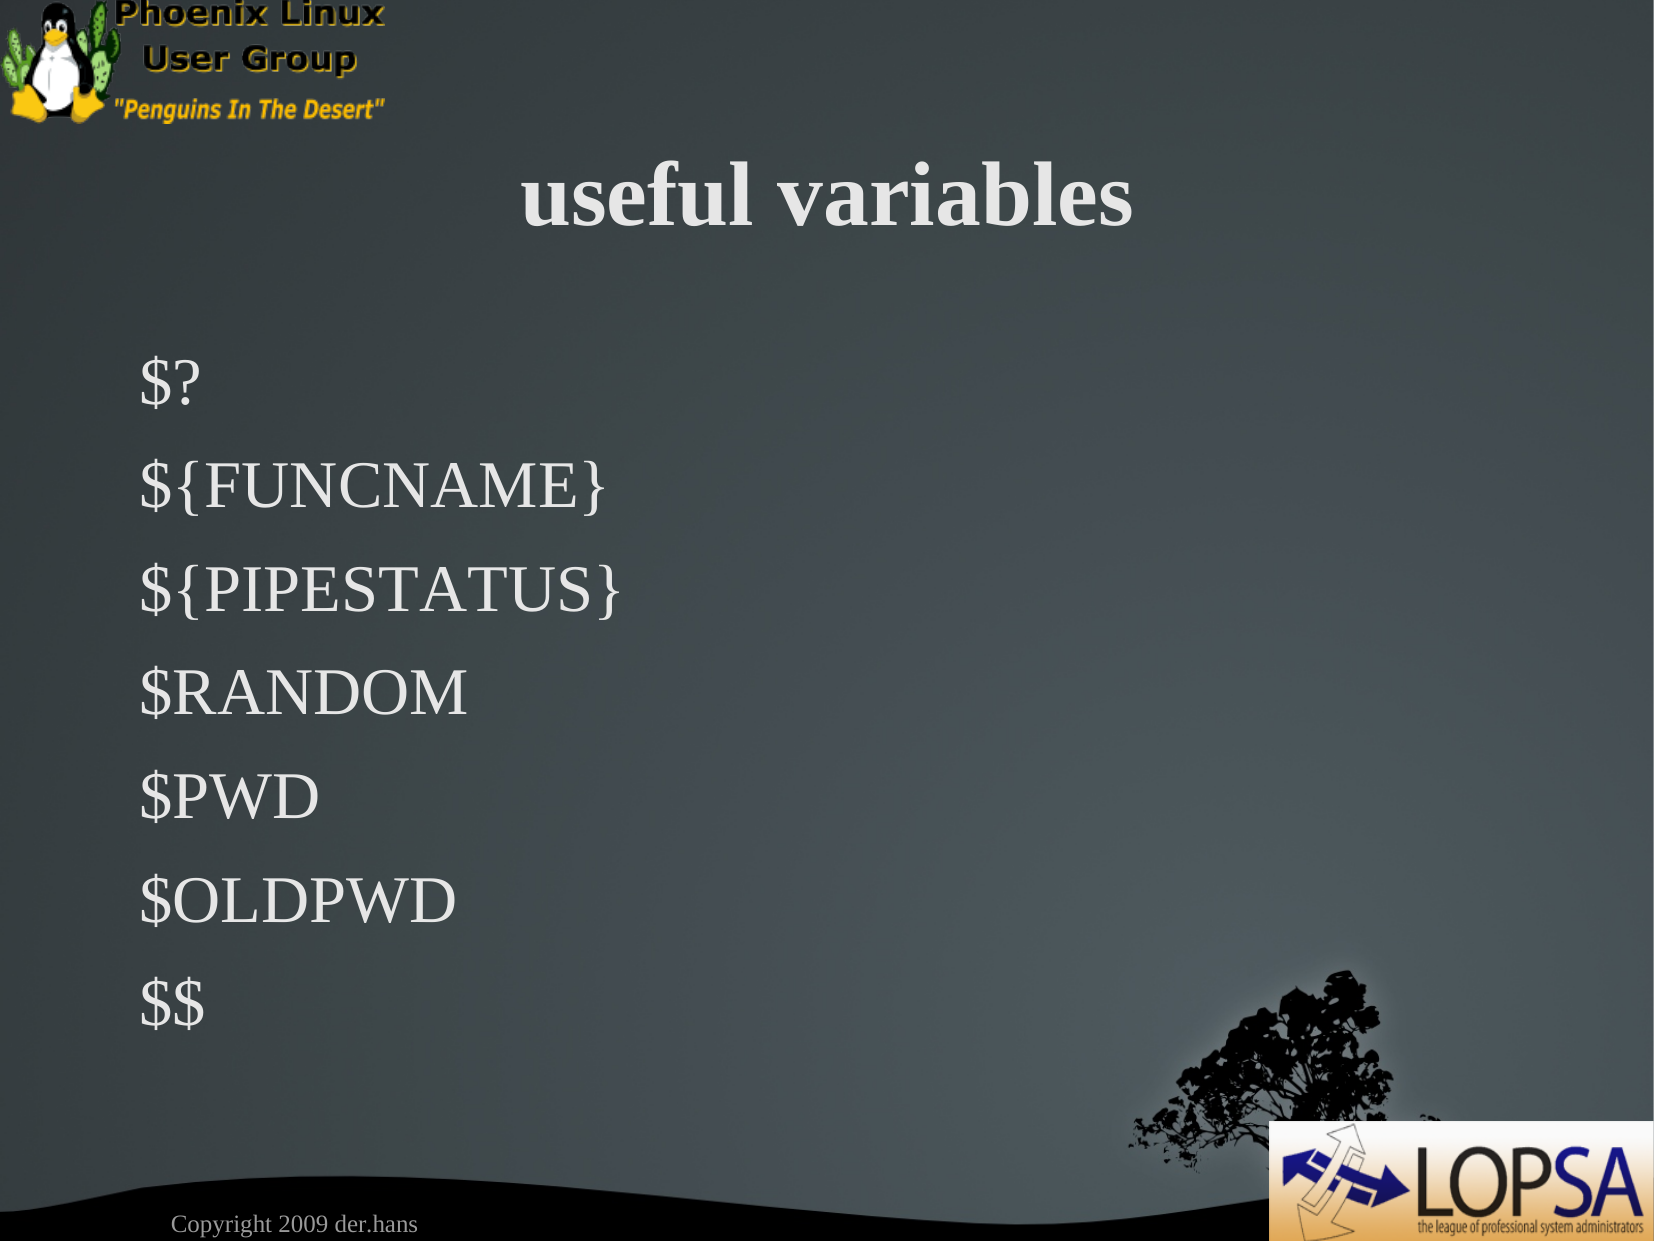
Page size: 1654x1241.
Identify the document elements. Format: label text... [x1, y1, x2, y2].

picture [0, 0, 1654, 1241]
list $? ${FUNCNAME} ${PIPESTATUS} $RANDOM $PWD $OLDPWD $$ [121, 344, 1534, 1127]
title useful variables [121, 91, 1534, 299]
